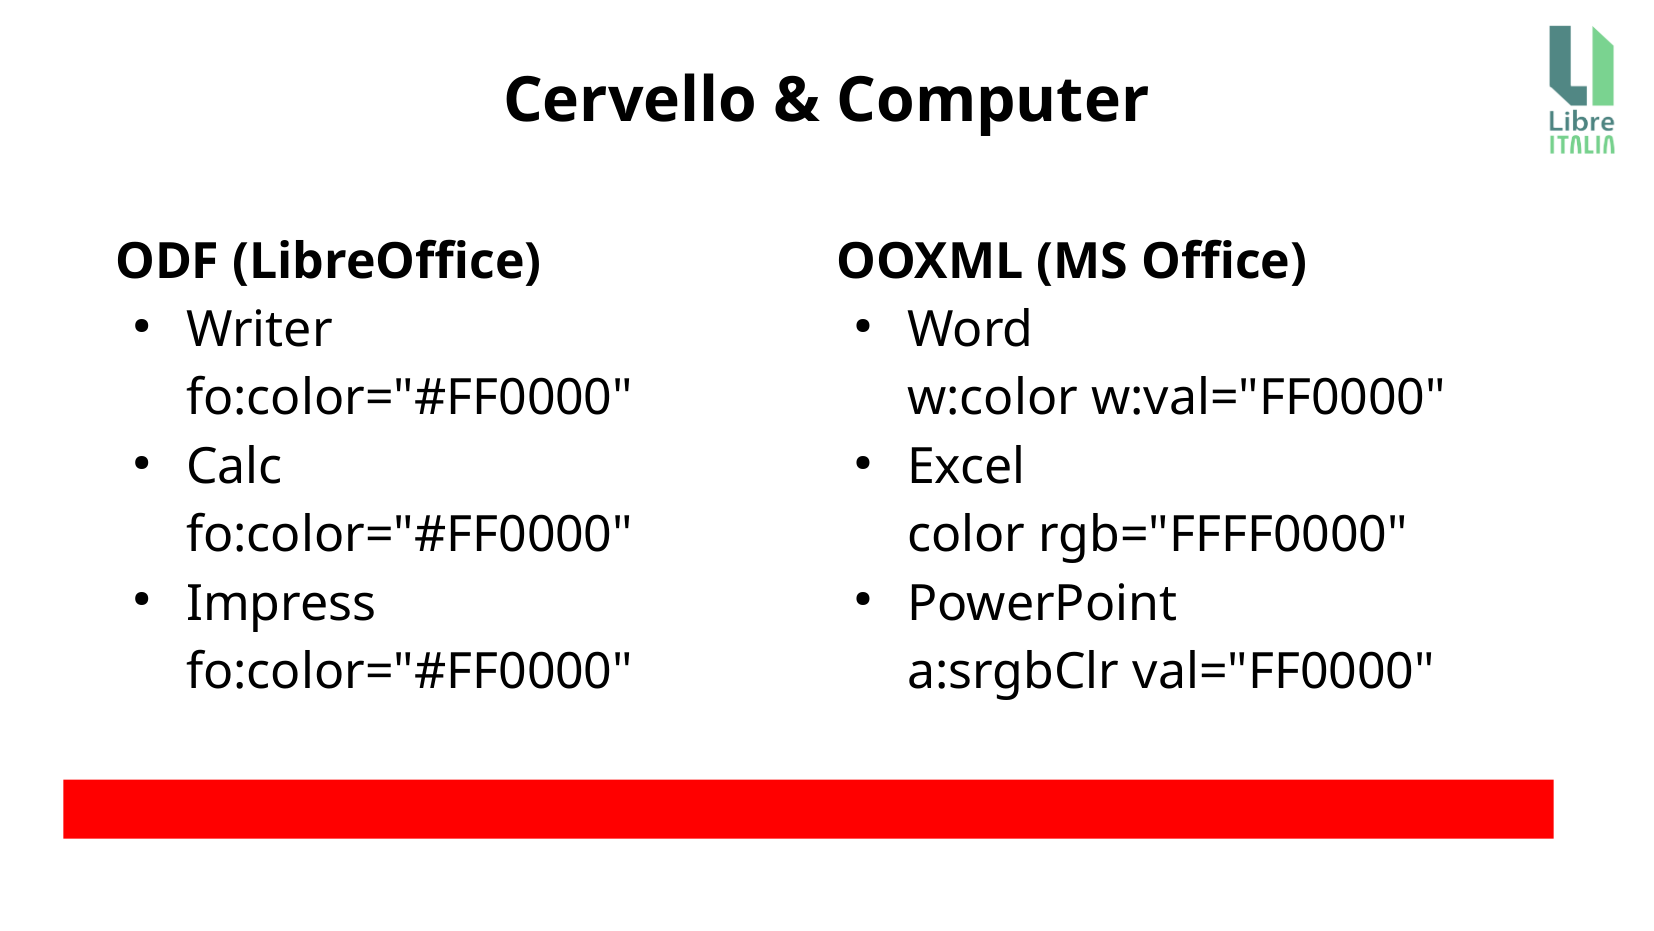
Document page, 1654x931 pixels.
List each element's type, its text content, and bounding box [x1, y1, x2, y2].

text_box [63, 779, 1554, 839]
text_box OOXML (MS Office) Word w:color w:val="FF0000" Excel color rgb="FFFF0000" PowerPoint a:srgbClr val="FF0000" [821, 217, 1548, 709]
title Cervello & Computer [129, 44, 1525, 151]
text_box ODF (LibreOffice) Writer fo:color="#FF0000" Calc fo:color="#FF0000" Impress fo:color="#FF0000" [100, 217, 821, 697]
picture [1529, 23, 1632, 158]
